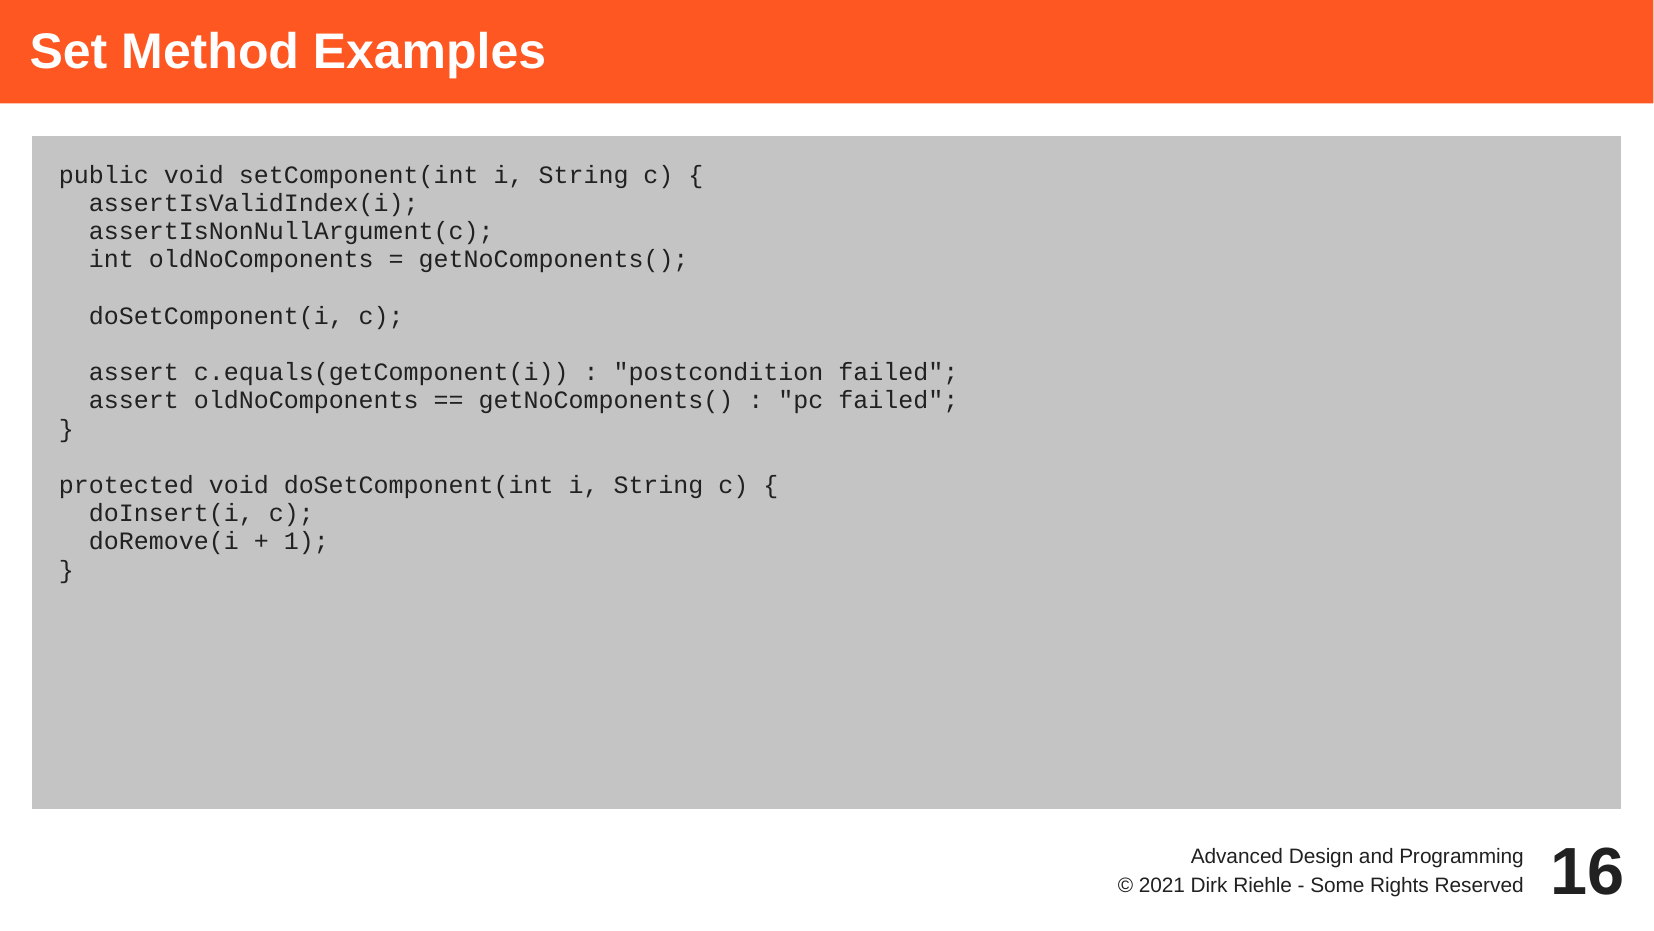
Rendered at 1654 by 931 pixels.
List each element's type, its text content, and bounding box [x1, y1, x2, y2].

title Set Method Examples [0, 0, 1654, 104]
list public void setComponent(int i, String c) { assertIsValidIndex(i); assertIsNonNullArgument(c); int oldNoComponents = getNoComponents(); doSetComponent(i, c); assert c.equals(getComponent(i)) : "postcondition failed"; assert oldNoComponents == getNoComponents() : "pc failed"; } protected void doSetComponent(int i, String c) { doInsert(i, c); doRemove(i + 1); } [29, 132, 1625, 813]
